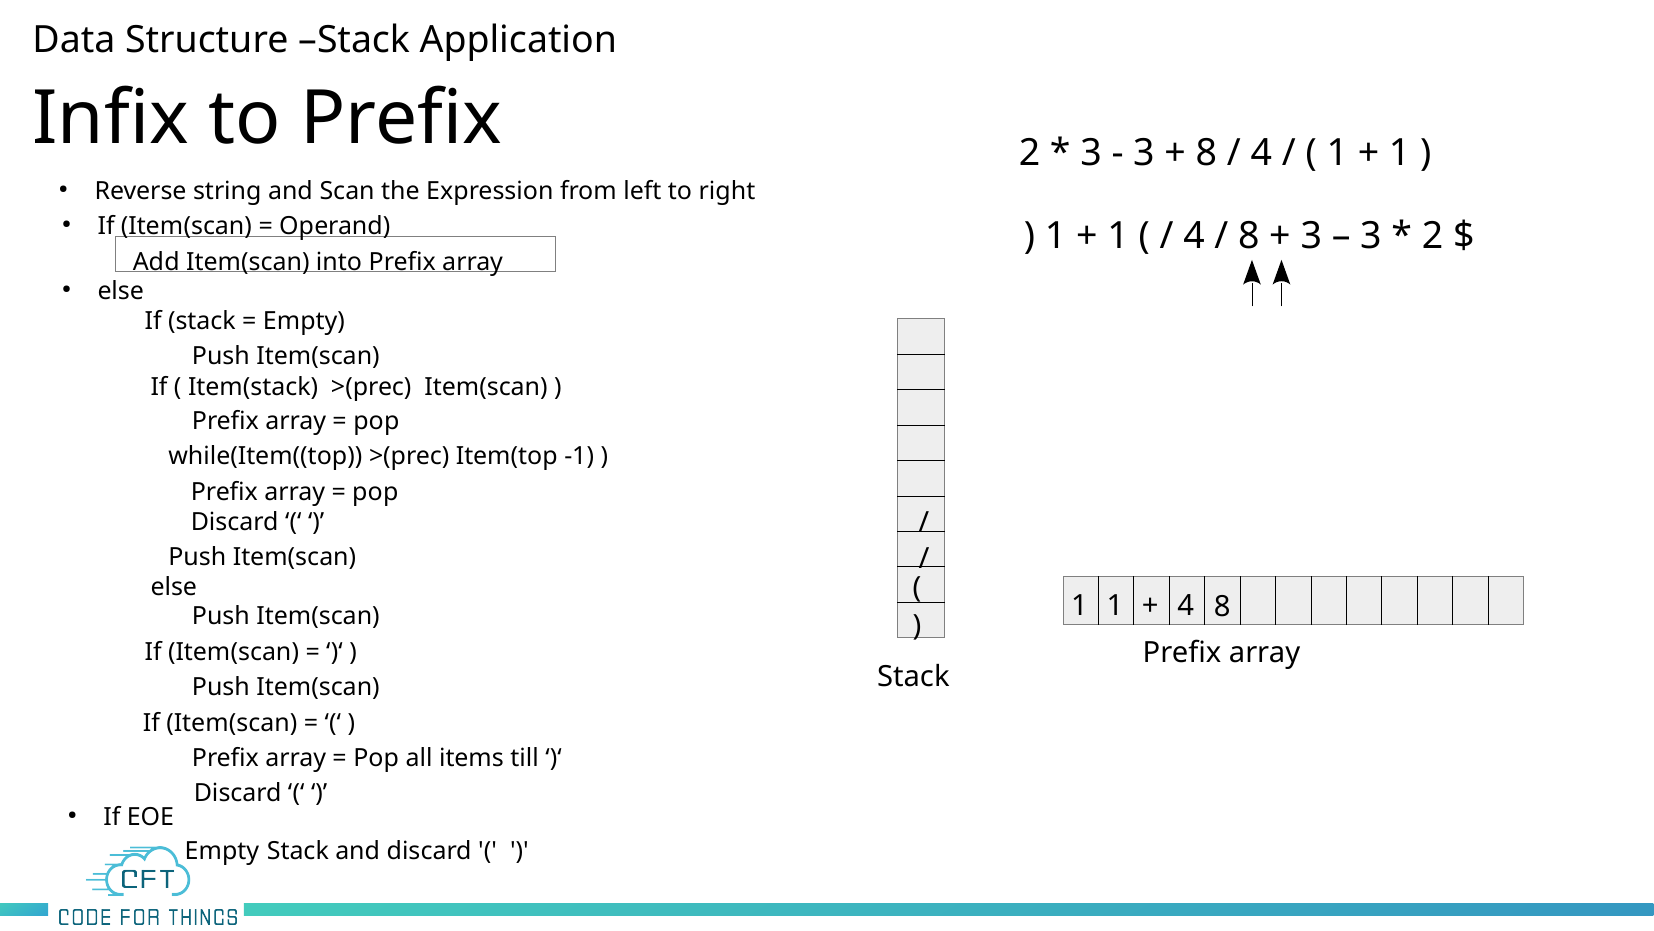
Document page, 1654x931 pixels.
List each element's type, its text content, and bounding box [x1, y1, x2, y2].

text_box 4 [1162, 577, 1198, 627]
text_box ) 1 + 1 ( / 4 / 8 + 3 – 3 * 2 $ [973, 200, 1577, 260]
text_box If ( Item(stack) >(prec) Item(scan) ) [100, 360, 632, 406]
text_box 1 [1056, 576, 1105, 627]
text_box [897, 461, 945, 496]
text_box Empty Stack and discard '(' ')' [134, 820, 656, 880]
text_box / [903, 494, 944, 544]
text_box Prefix array = pop [141, 395, 498, 430]
text_box [1382, 576, 1417, 625]
text_box [897, 318, 945, 354]
text_box 2 * 3 - 3 + 8 / 4 / ( 1 + 1 ) [968, 118, 1554, 178]
text_box [897, 426, 945, 460]
text_box Add Item(scan) into Prefix array [82, 236, 780, 286]
text_box + [1127, 577, 1162, 627]
text_box Discard ‘(‘ ‘)’ [140, 496, 376, 531]
text_box Prefix array = pop [140, 466, 442, 526]
text_box [1276, 576, 1311, 624]
picture [59, 846, 237, 925]
text_box Prefix array [1128, 624, 1341, 674]
text_box [897, 390, 945, 425]
text_box Push Item(scan) [141, 661, 473, 706]
text_box 8 [1198, 577, 1248, 627]
text_box / [903, 544, 944, 559]
text_box Discard ‘(‘ ‘)’ [143, 767, 475, 812]
text_box ) [897, 609, 943, 646]
text_box If (stack = Empty) [94, 295, 449, 355]
text_box [1453, 576, 1488, 625]
text_box [1312, 576, 1346, 625]
text_box [897, 355, 945, 389]
text_box Prefix array = Pop all items till ‘)‘ [141, 732, 685, 792]
text_box else [100, 561, 243, 621]
text_box If EOE [53, 791, 201, 836]
text_box Push Item(scan) [118, 531, 390, 576]
text_box If (Item(scan) = ‘)‘ ) [94, 625, 508, 671]
text_box If (Item(scan) = ‘(‘ ) [92, 696, 449, 756]
text_box [897, 532, 903, 559]
text_box while(Item((top)) >(prec) Item(top -1) ) [118, 430, 762, 489]
text_box ( [897, 559, 953, 609]
text_box [1418, 576, 1452, 625]
text_box [1241, 576, 1275, 624]
text_box [897, 497, 903, 531]
text_box else [47, 265, 213, 325]
title Data Structure –Stack Application Infix to Prefix [32, 12, 1536, 166]
text_box [1347, 576, 1381, 625]
text_box Push Item(scan) [141, 590, 414, 625]
text_box If (Item(scan) = Operand) [47, 200, 491, 260]
text_box Reverse string and Scan the Expression from left to right [44, 165, 960, 225]
text_box 1 [1091, 577, 1127, 627]
text_box Stack [862, 647, 973, 697]
text_box Push Item(scan) [141, 330, 473, 390]
text_box [1489, 576, 1524, 625]
